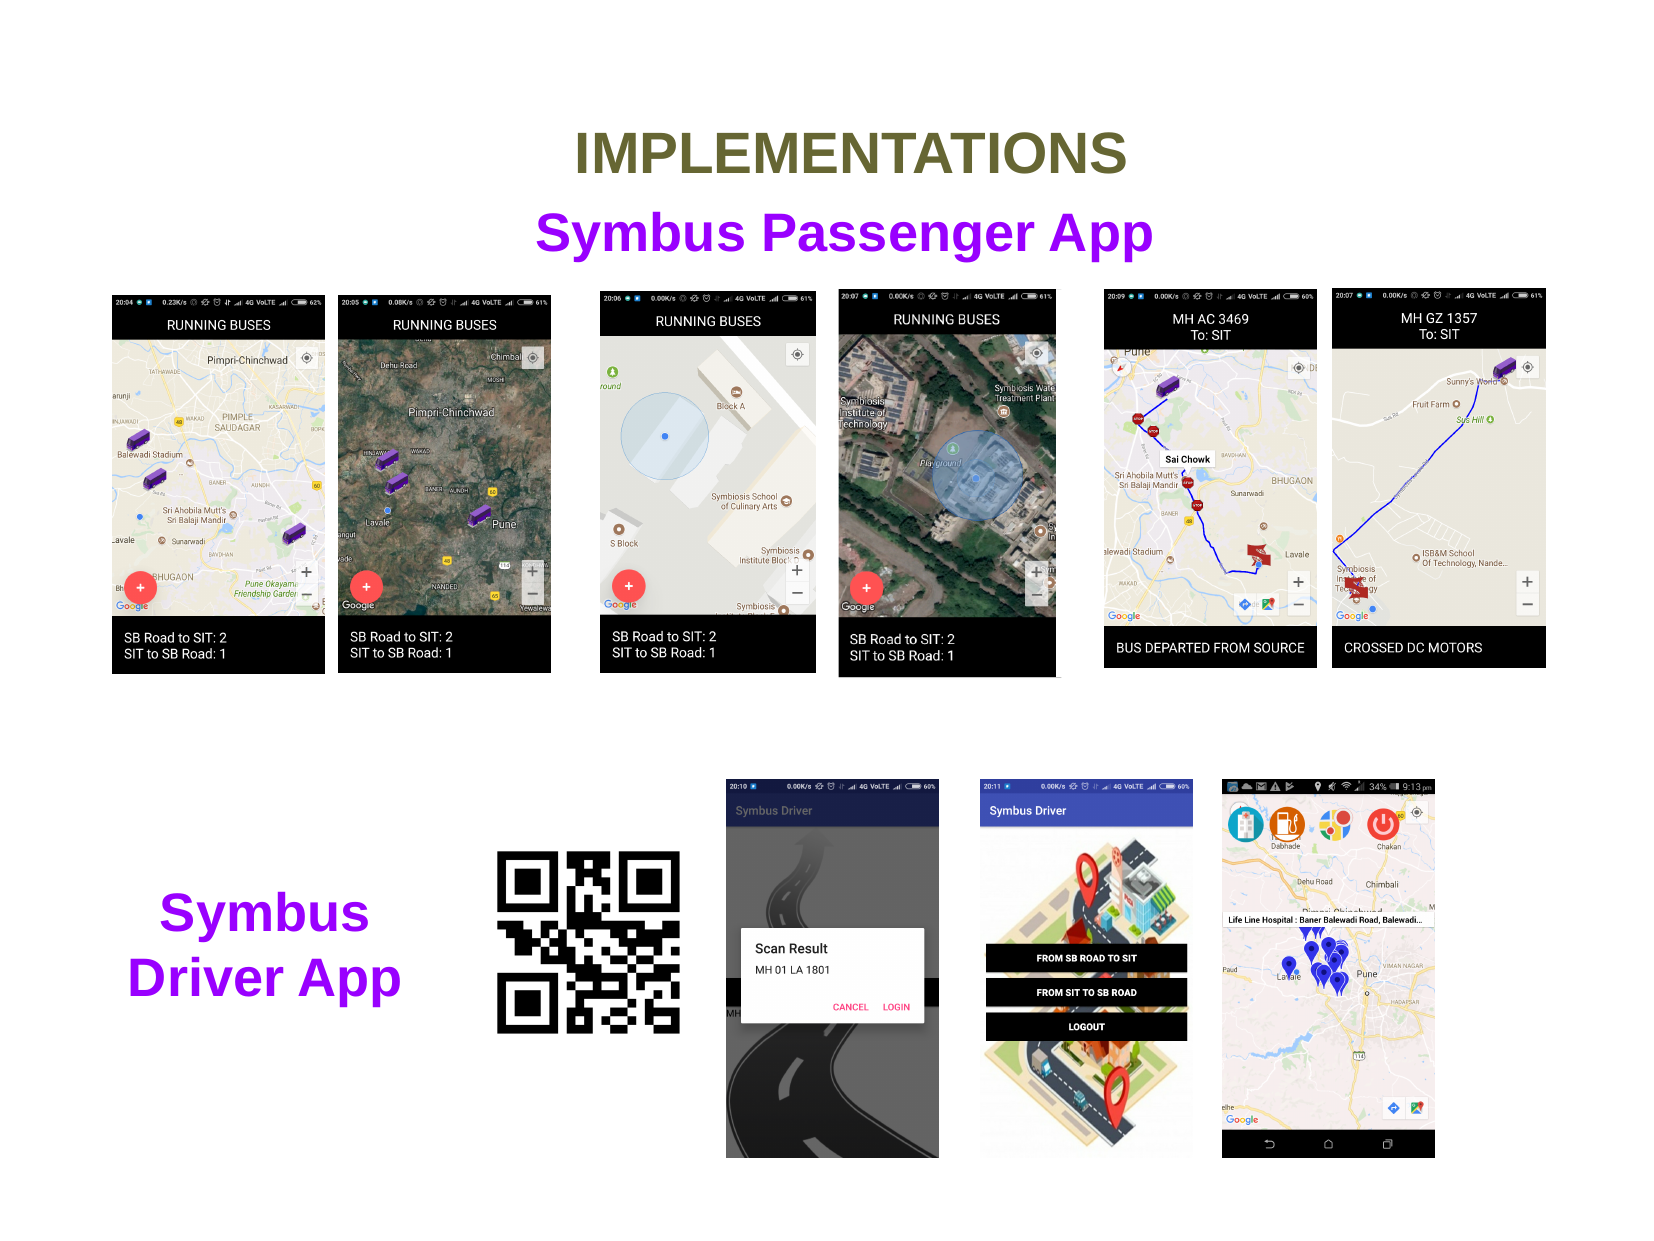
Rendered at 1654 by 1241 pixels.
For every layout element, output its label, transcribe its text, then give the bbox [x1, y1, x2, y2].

picture [726, 779, 939, 1158]
text_box Symbus Passenger App [41, 126, 1530, 334]
picture [480, 834, 697, 1052]
picture [980, 779, 1193, 1158]
picture [1104, 289, 1317, 668]
picture [1222, 779, 1435, 1158]
picture [838, 289, 1062, 680]
text_box IMPLEMENTATIONS [70, 46, 1559, 254]
picture [600, 291, 816, 674]
picture [112, 295, 325, 674]
picture [338, 295, 551, 674]
picture [1332, 288, 1546, 668]
text_box Symbus Driver App [100, 838, 431, 1046]
